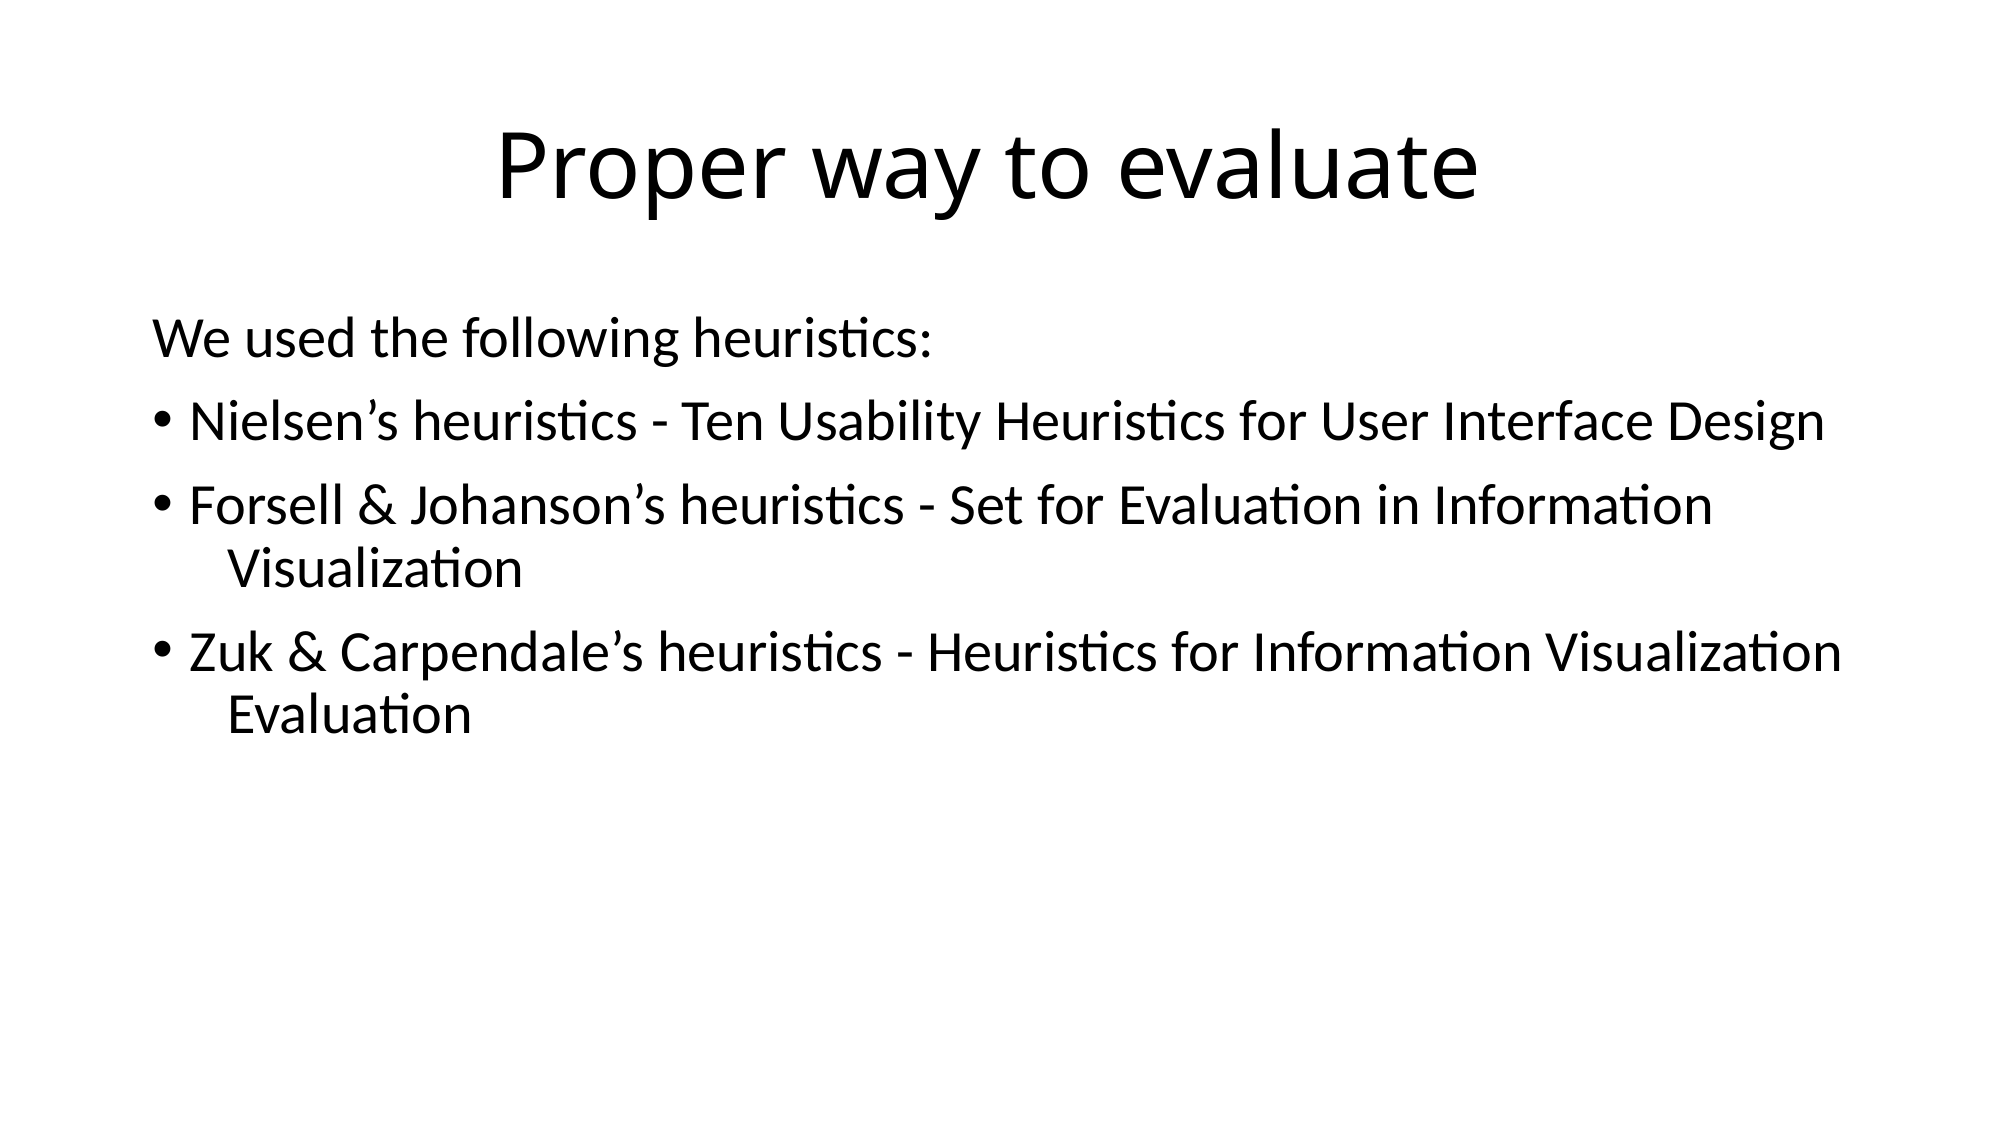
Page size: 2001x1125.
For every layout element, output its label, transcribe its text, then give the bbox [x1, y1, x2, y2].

list We used the following heuristics: Nielsen’s heuristics - Ten Usability Heuristics for User Interface Design Forsell & Johanson’s heuristics - Set for Evaluation in Information Visualization Zuk & Carpendale’s heuristics - Heuristics for Information Visualization Evaluation [137, 299, 1863, 1014]
title Proper way to evaluate [137, 59, 1863, 278]
